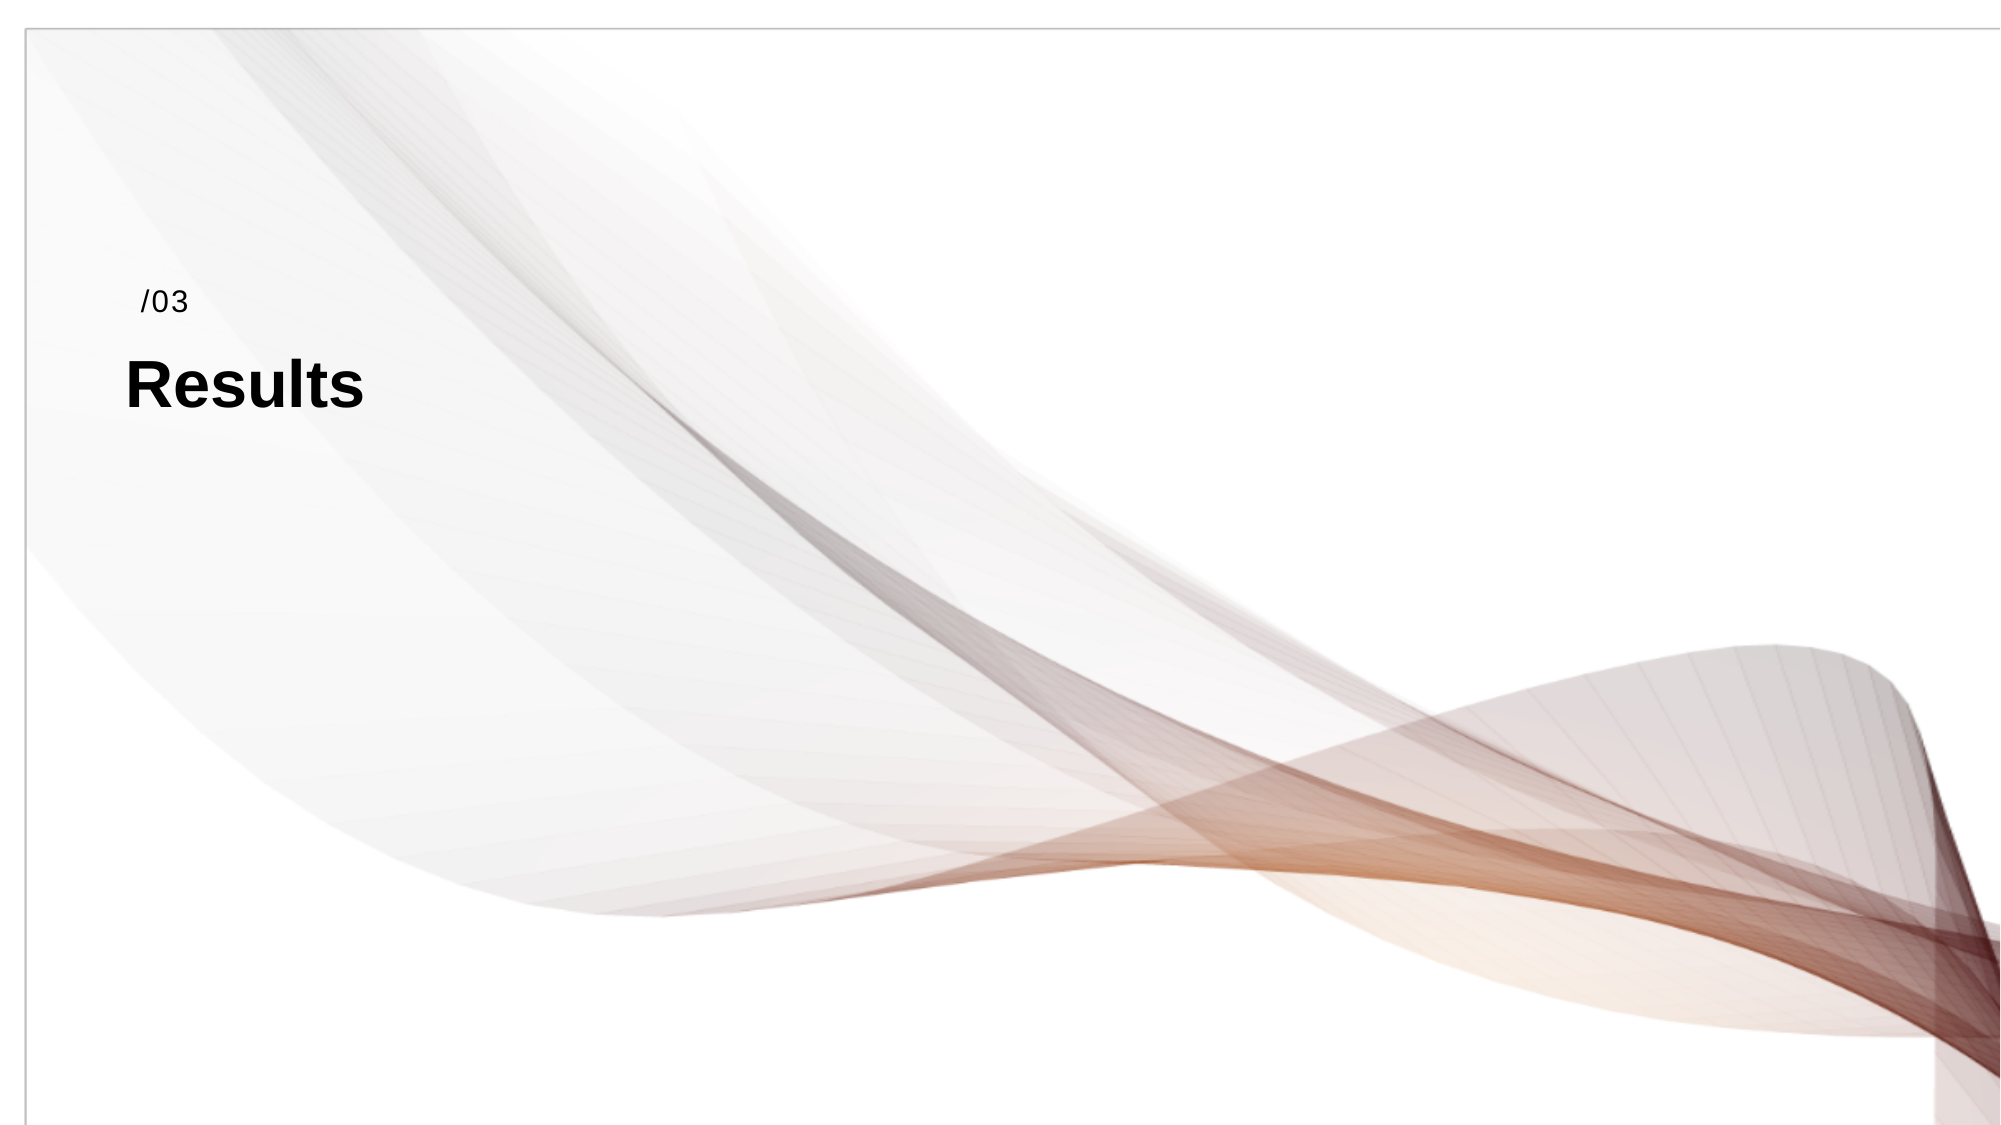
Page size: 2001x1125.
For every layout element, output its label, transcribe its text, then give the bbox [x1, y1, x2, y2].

title Results [109, 326, 847, 435]
text_box /03 [125, 278, 209, 330]
picture [0, 0, 1998, 1125]
